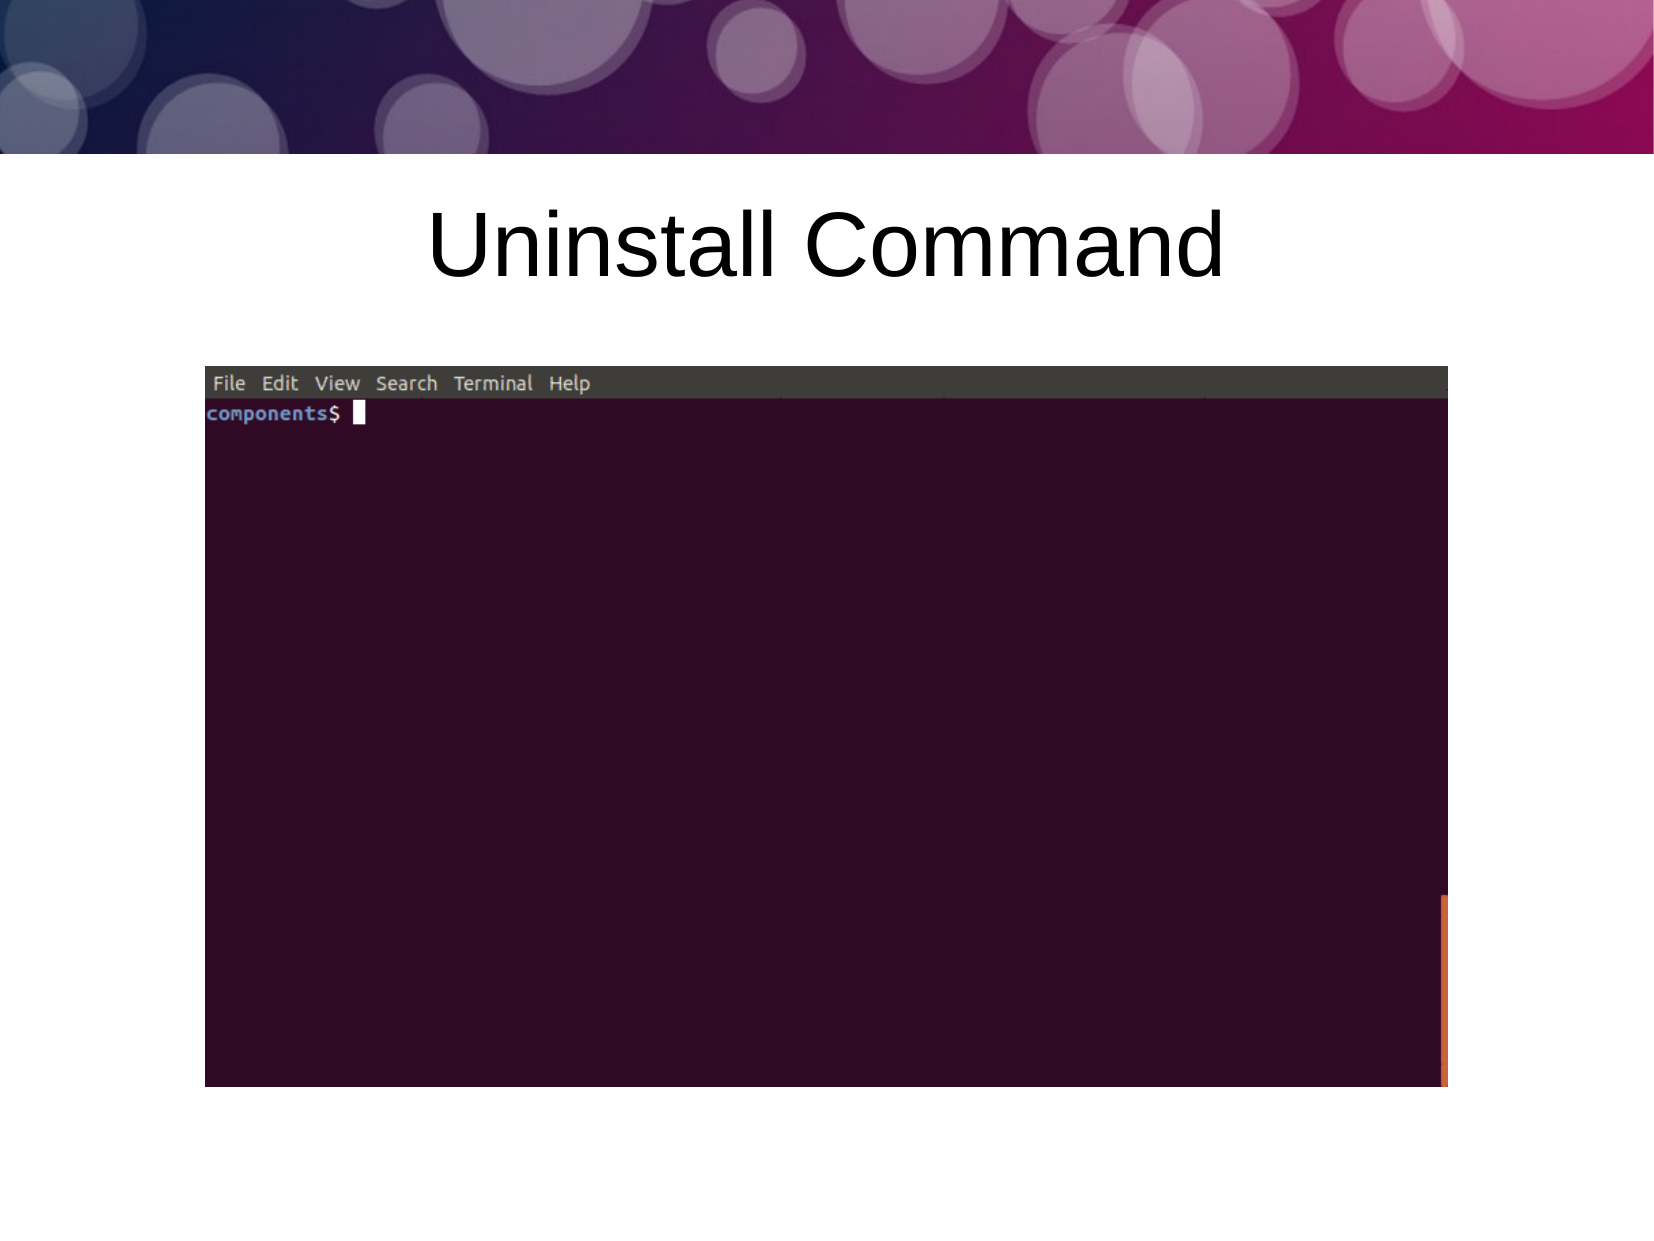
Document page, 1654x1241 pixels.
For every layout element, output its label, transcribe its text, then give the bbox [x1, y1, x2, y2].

picture [0, 0, 1654, 154]
title Uninstall Command [82, 159, 1571, 331]
picture [205, 366, 1448, 1087]
